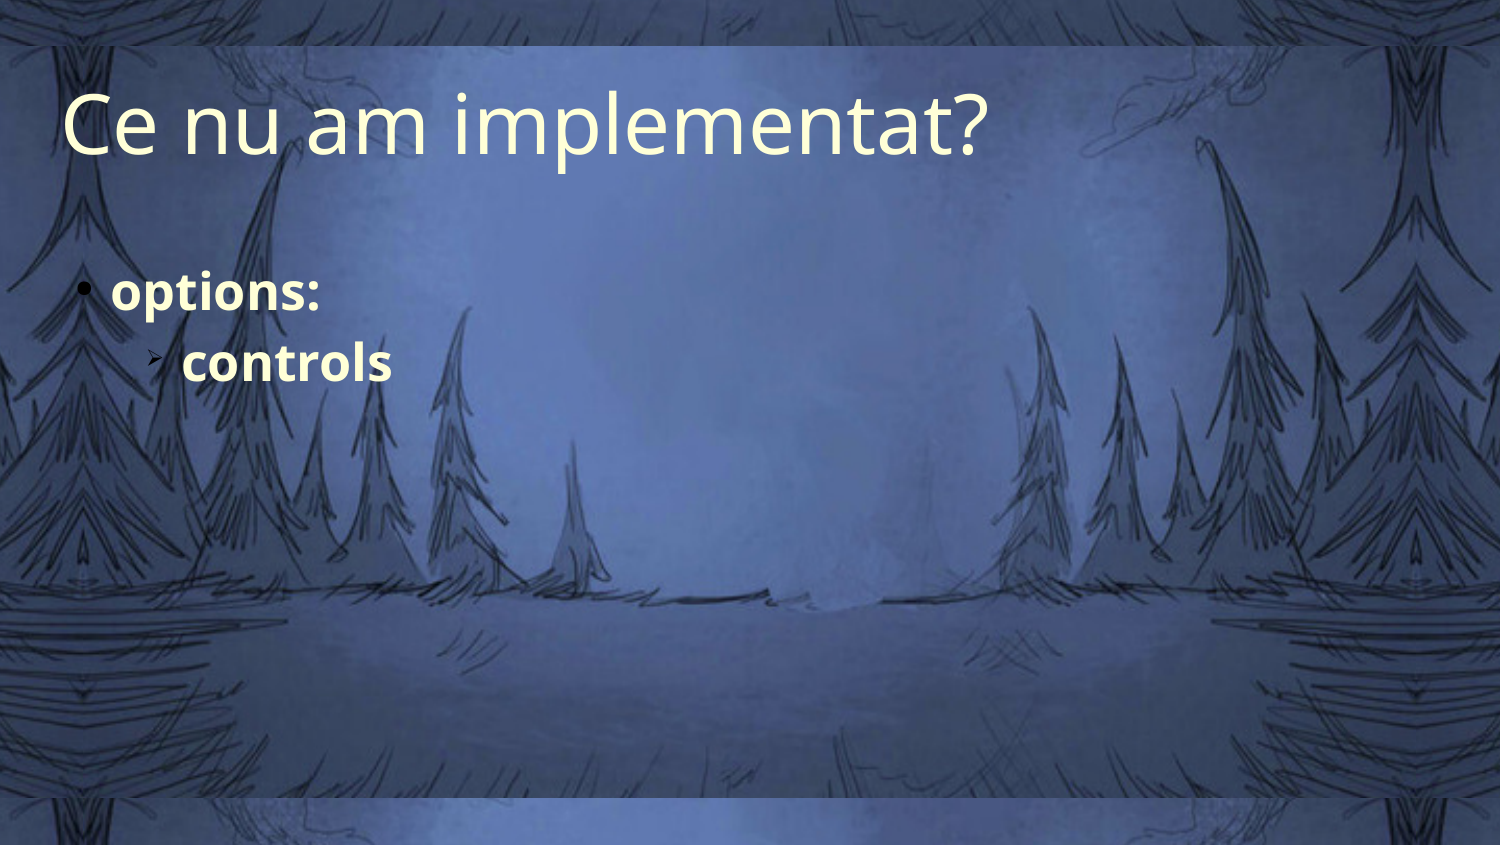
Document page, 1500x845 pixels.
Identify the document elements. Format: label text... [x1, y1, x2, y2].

picture [0, 0, 1500, 845]
title Ce nu am implementat? [45, 56, 1443, 151]
subtitle options: controls [75, 255, 1473, 816]
